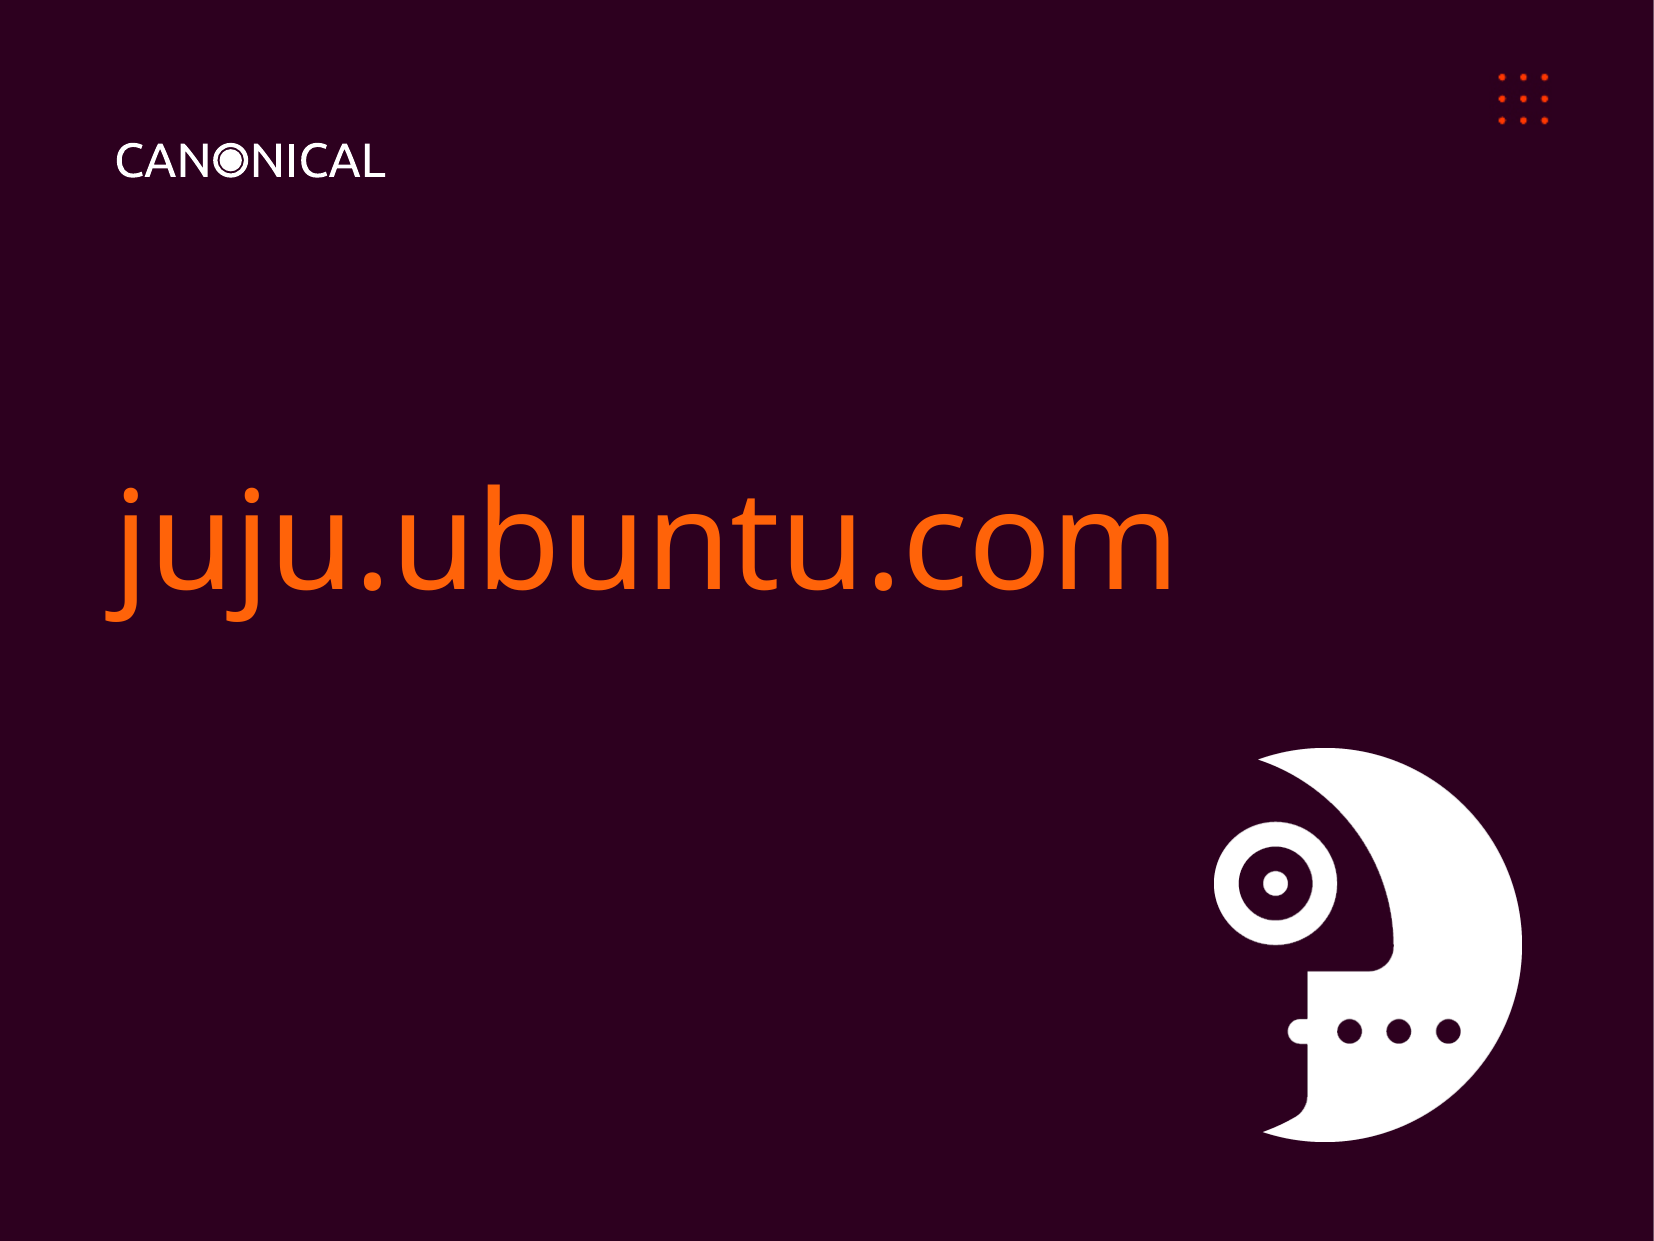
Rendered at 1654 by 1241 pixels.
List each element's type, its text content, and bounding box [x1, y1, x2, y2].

picture [0, 0, 1654, 1241]
title juju.ubuntu.com [113, 405, 1468, 649]
